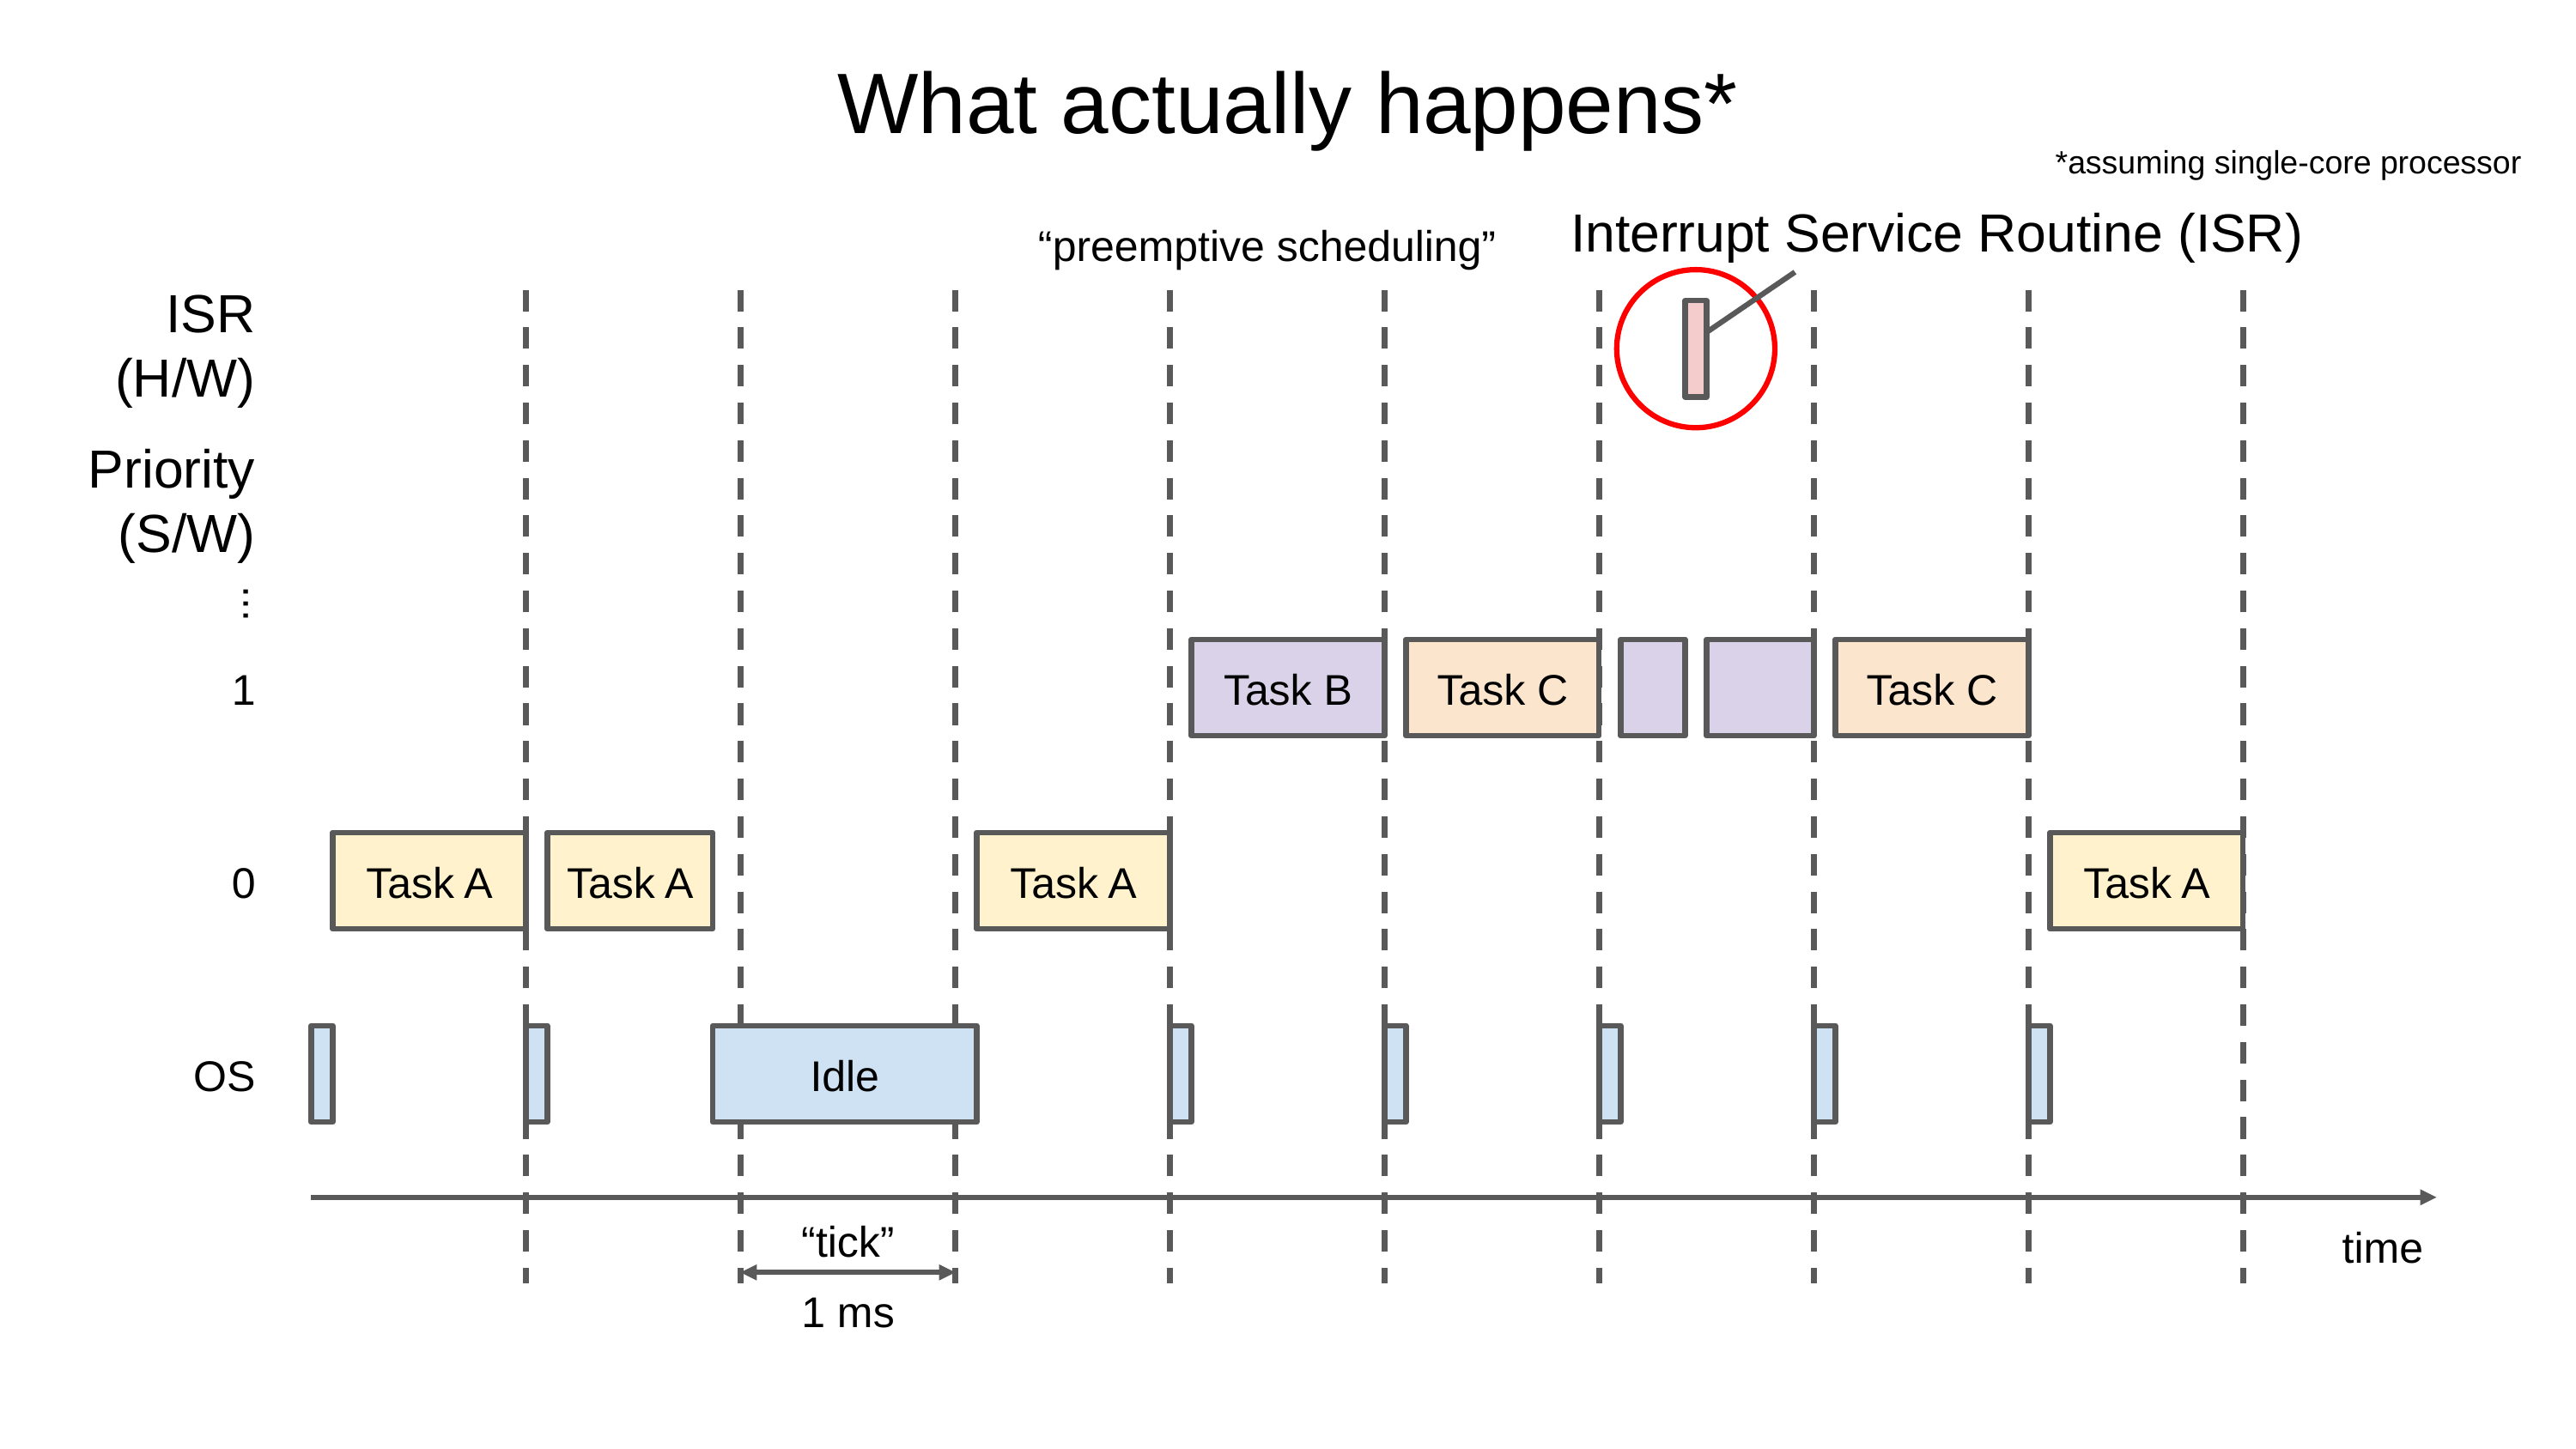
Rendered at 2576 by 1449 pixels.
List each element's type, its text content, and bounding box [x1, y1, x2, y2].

text_box Task A [547, 832, 713, 930]
text_box [2028, 1025, 2050, 1123]
text_box [1620, 639, 1686, 737]
text_box [311, 1025, 333, 1123]
text_box [1170, 1025, 1192, 1123]
text_box “preemptive scheduling” [955, 212, 1558, 276]
text_box Priority (S/W) [64, 428, 269, 569]
text_box What actually happens* [0, 0, 2576, 199]
text_box Task A [332, 832, 526, 930]
text_box 1 [128, 628, 269, 747]
text_box Task B [1191, 639, 1385, 737]
text_box OS [128, 1015, 269, 1133]
text_box Task C [1406, 639, 1600, 737]
text_box Task C [1835, 639, 2029, 737]
text_box [1685, 300, 1707, 397]
text_box ISR (H/W) [64, 268, 269, 419]
text_box “tick” [761, 1208, 935, 1273]
text_box time [2275, 1208, 2490, 1283]
text_box Idle [713, 1025, 977, 1123]
text_box ... [171, 542, 290, 665]
text_box [1706, 639, 1814, 737]
text_box 1 ms [740, 1272, 956, 1348]
text_box 0 [128, 822, 269, 940]
text_box Task A [976, 832, 1170, 930]
text_box [1814, 1025, 1836, 1123]
text_box [1384, 1025, 1406, 1123]
text_box Task A [2050, 832, 2244, 930]
text_box [1599, 1025, 1621, 1123]
text_box Interrupt Service Routine (ISR) [1558, 185, 2470, 276]
text_box *assuming single-core processor [2001, 124, 2576, 199]
text_box [526, 1025, 548, 1123]
